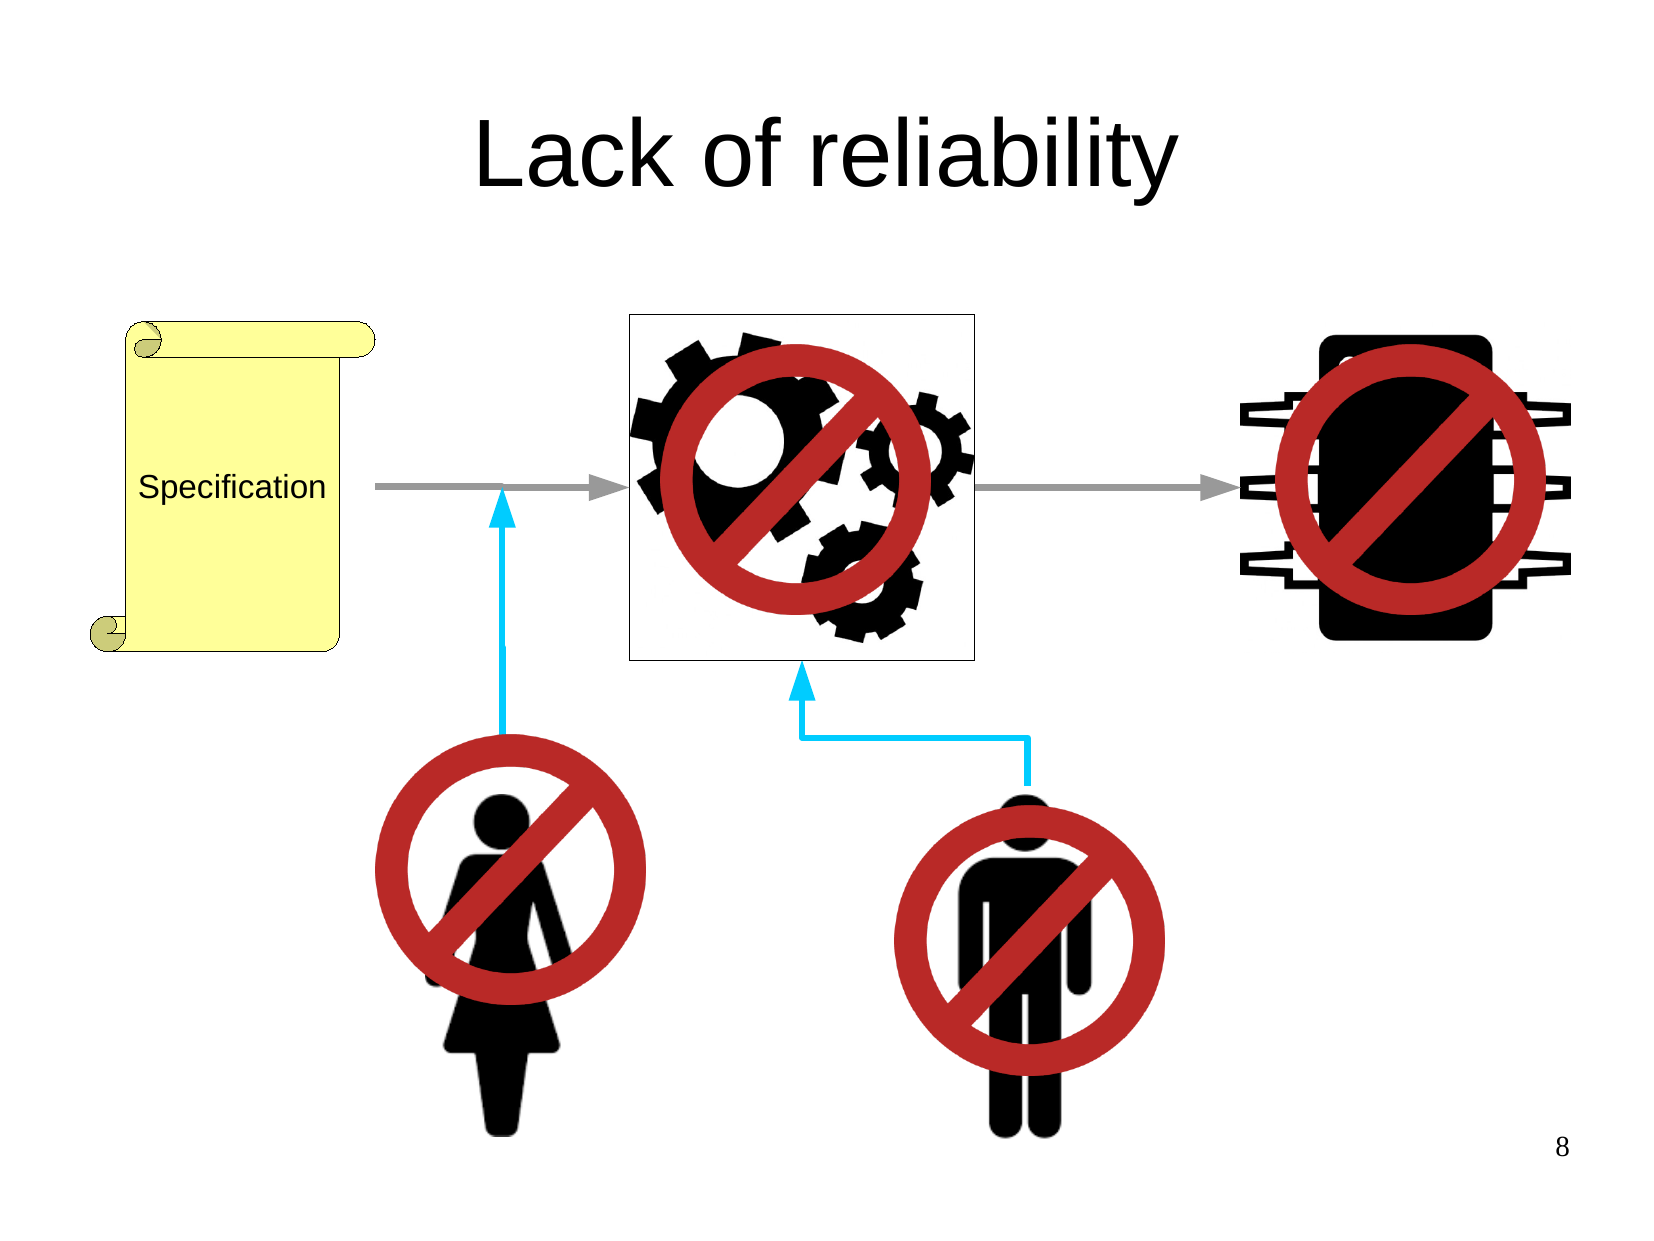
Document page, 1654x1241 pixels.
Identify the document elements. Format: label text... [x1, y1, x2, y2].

picture [1240, 322, 1571, 653]
picture [629, 314, 975, 661]
title Lack of reliability [82, 49, 1571, 257]
picture [850, 794, 1201, 1145]
text_box Specification [112, 321, 340, 652]
picture [375, 734, 646, 1137]
text_box Specification [147, 321, 376, 358]
